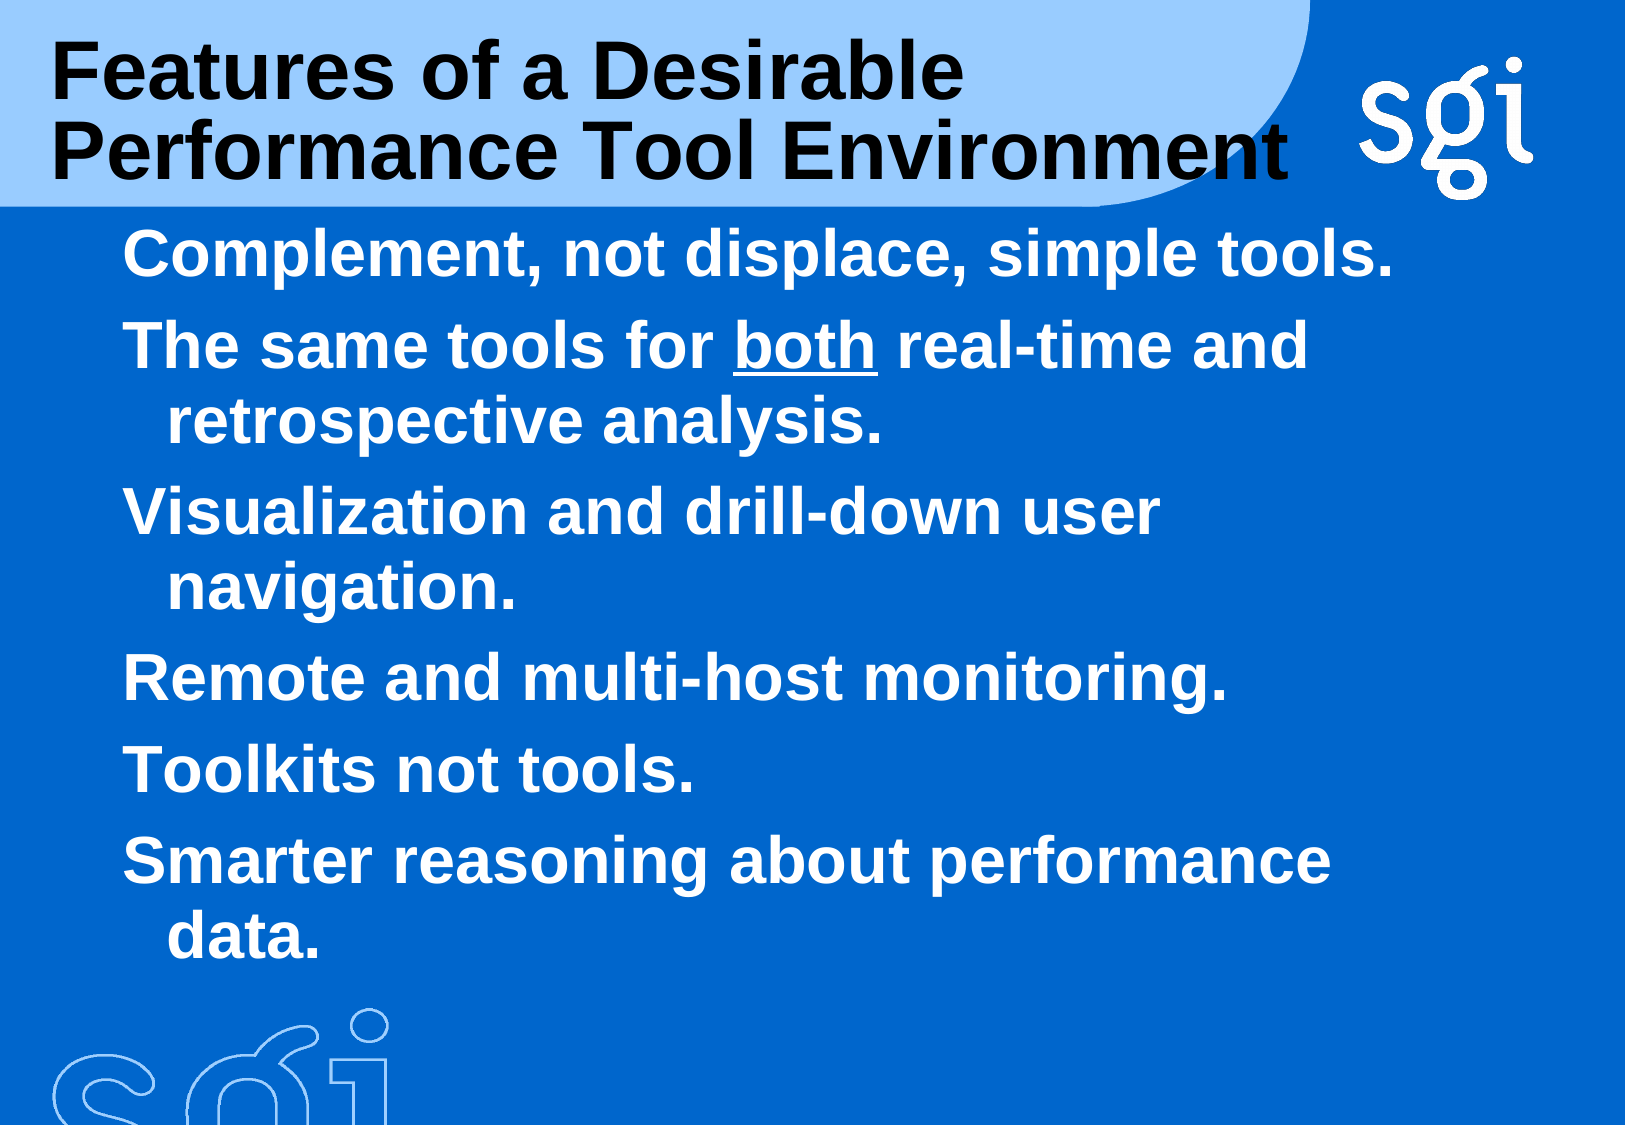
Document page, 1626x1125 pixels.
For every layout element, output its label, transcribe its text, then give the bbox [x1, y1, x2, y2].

list Complement, not displace, simple tools. The same tools for both real-time and retrospective analysis. Visualization and drill-down user navigation. Remote and multi-host monitoring. Toolkits not tools. Smarter reasoning about performance data. [90, 209, 1521, 1027]
title Features of a Desirable Performance Tool Environment [36, 24, 1318, 208]
